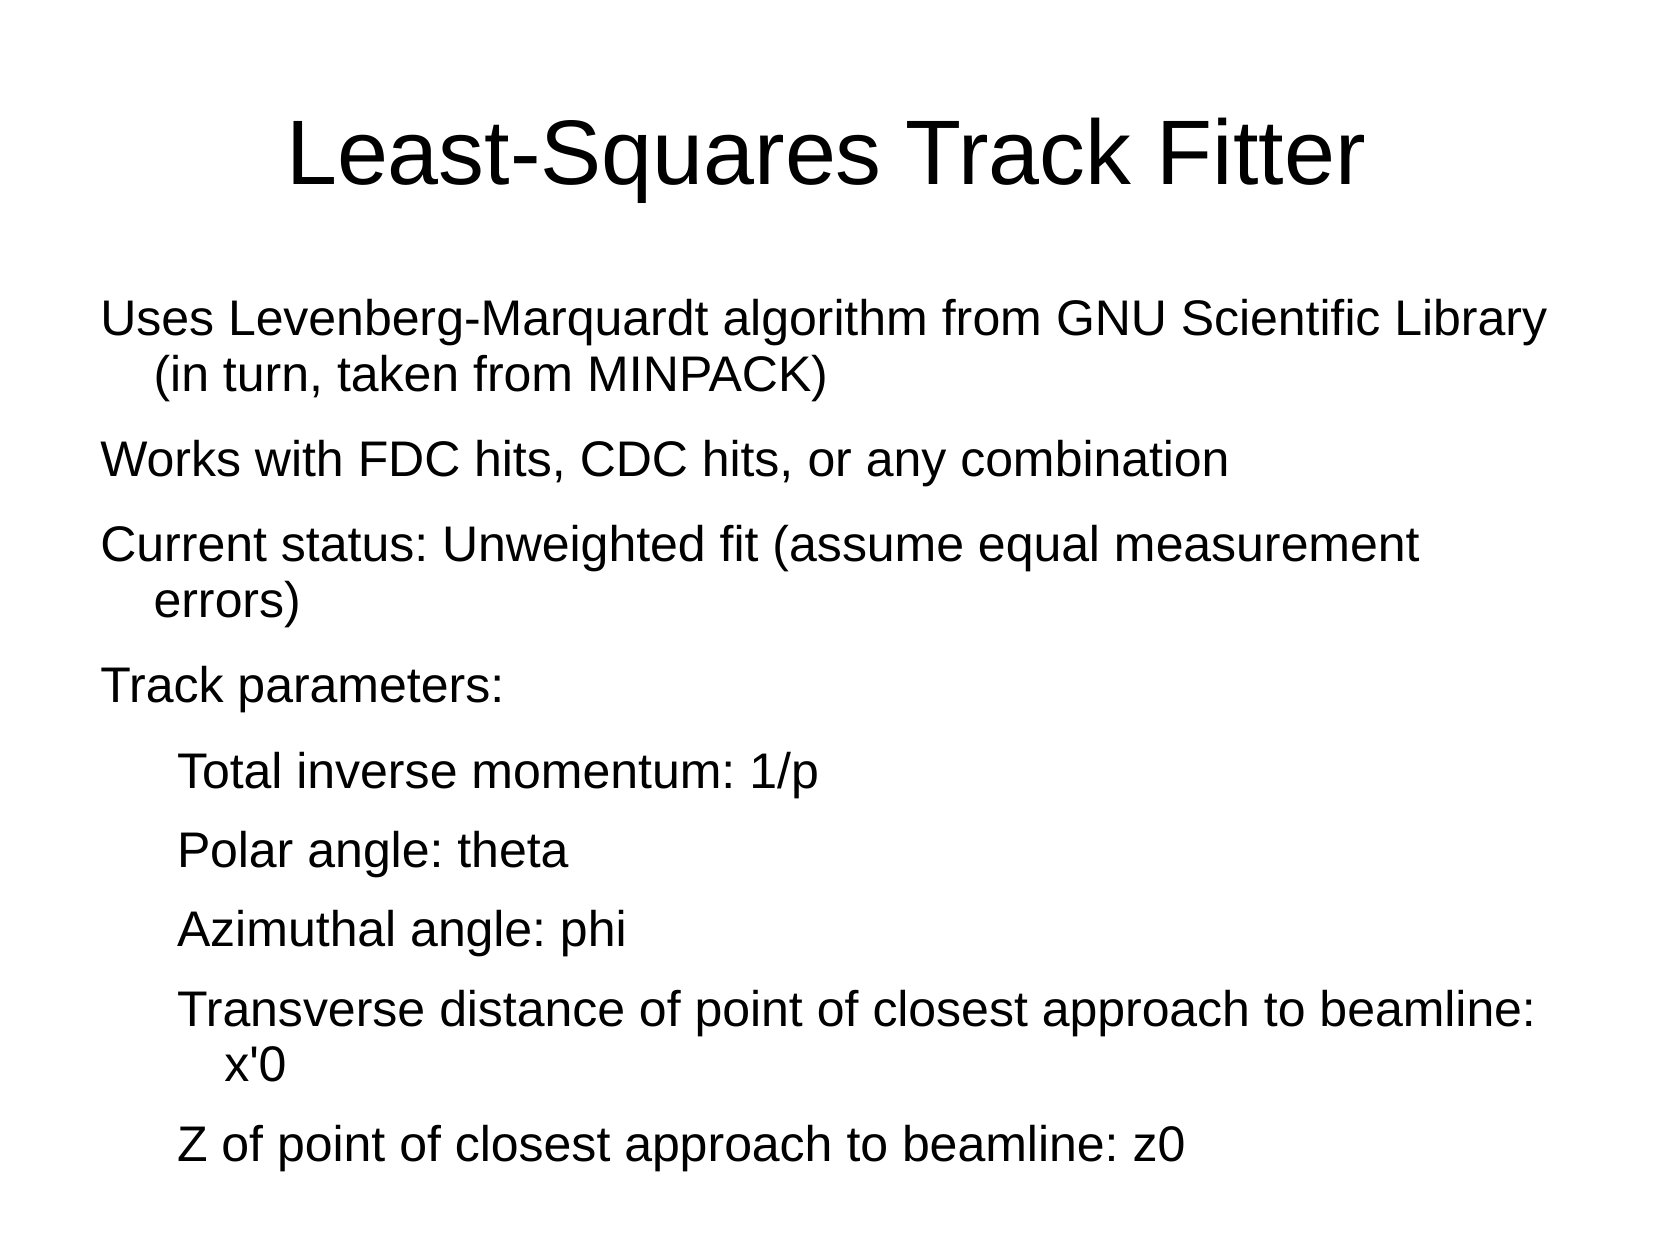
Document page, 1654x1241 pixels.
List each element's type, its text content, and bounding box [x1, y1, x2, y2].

list Uses Levenberg-Marquardt algorithm from GNU Scientific Library (in turn, taken from MINPACK) Works with FDC hits, CDC hits, or any combination Current status: Unweighted fit (assume equal measurement errors) Track parameters: Total inverse momentum: 1/p Polar angle: theta Azimuthal angle: phi Transverse distance of point of closest approach to beamline: x'0 Z of point of closest approach to beamline: z0 [82, 290, 1571, 1172]
title Least-Squares Track Fitter [82, 49, 1571, 257]
